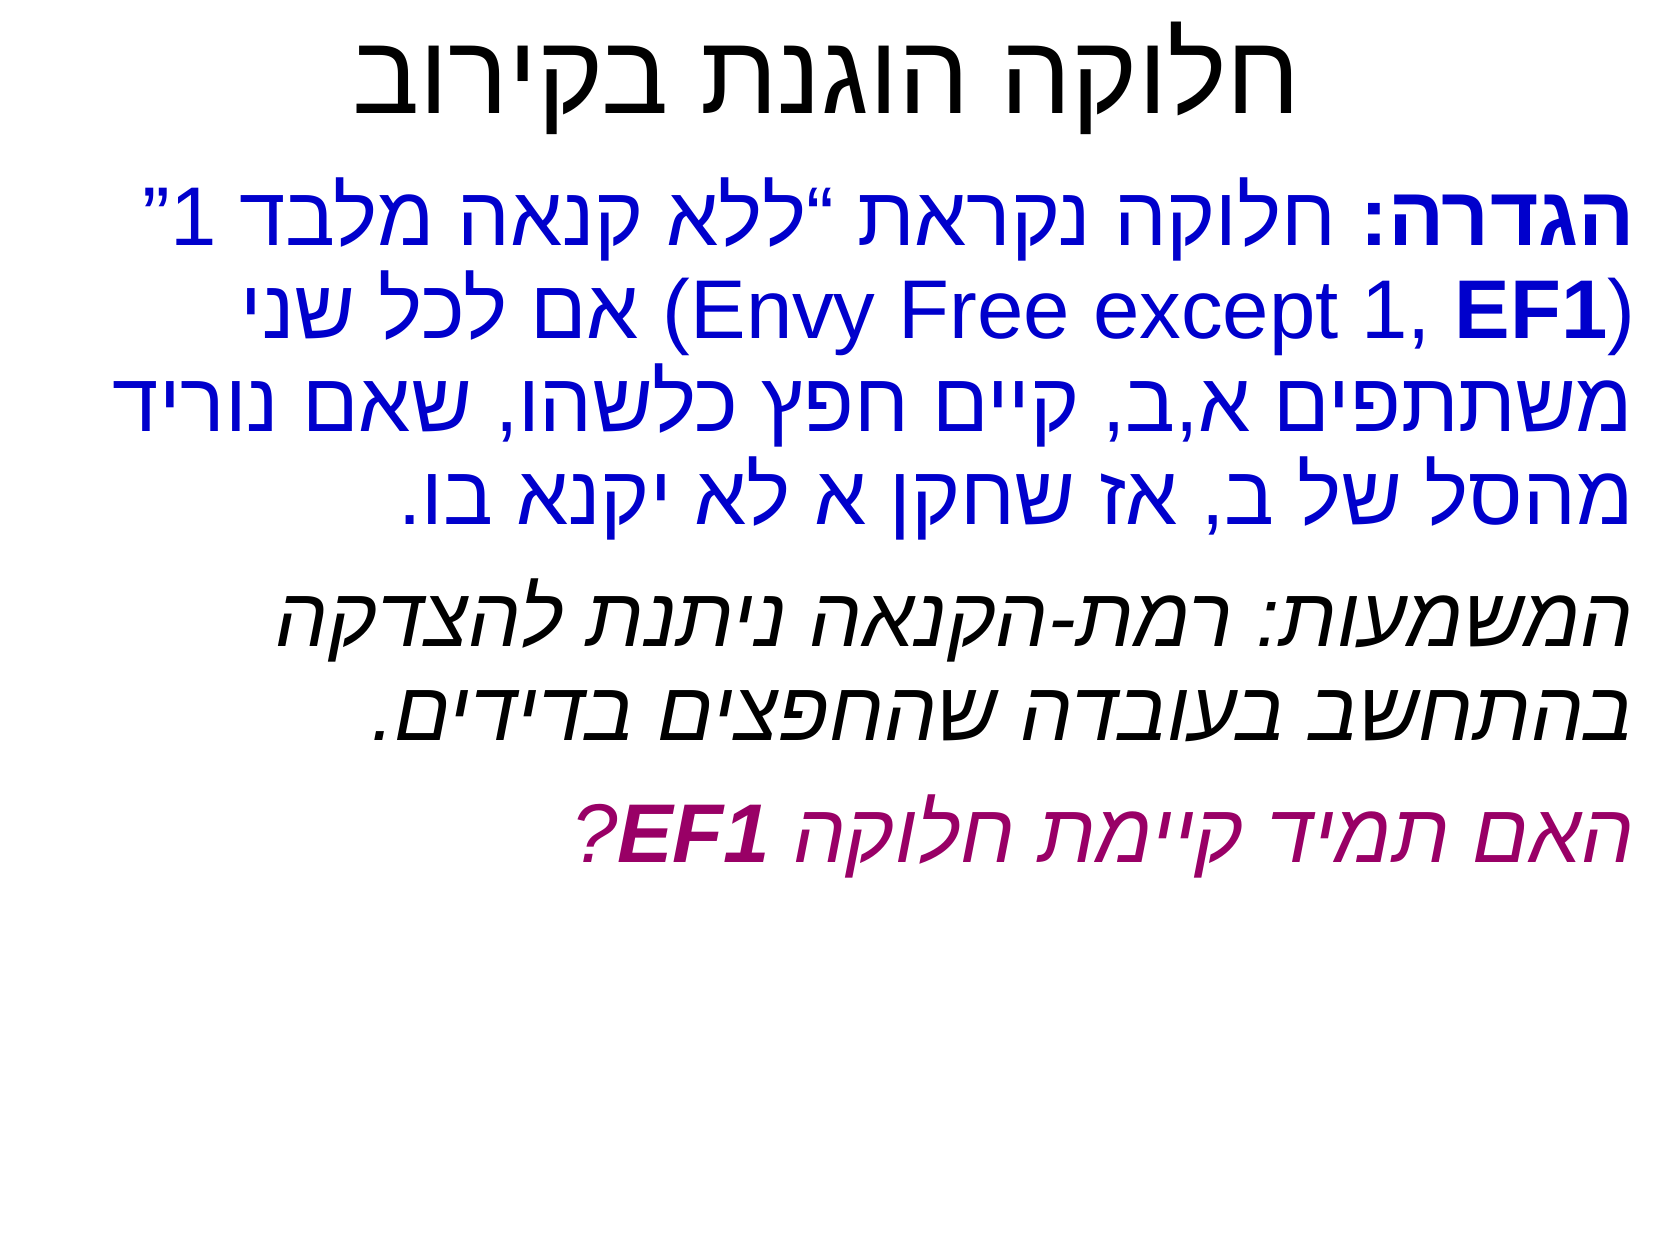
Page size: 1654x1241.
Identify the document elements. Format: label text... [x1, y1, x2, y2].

title חלוקה הוגנת בקירוב [0, 0, 1654, 151]
list הגדרה: חלוקה נקראת “ללא קנאה מלבד 1” (Envy Free except 1, EF1) אם לכל שני משתתפים א,ב, קיים חפץ כלשהו, שאם נוריד מהסל של ב, אז שחקן א לא יקנא בו. המשמעות: רמת-הקנאה ניתנת להצדקה בהתחשב בעובדה שהחפצים בדידים. האם תמיד קיימת חלוקה EF1? [0, 170, 1636, 1241]
